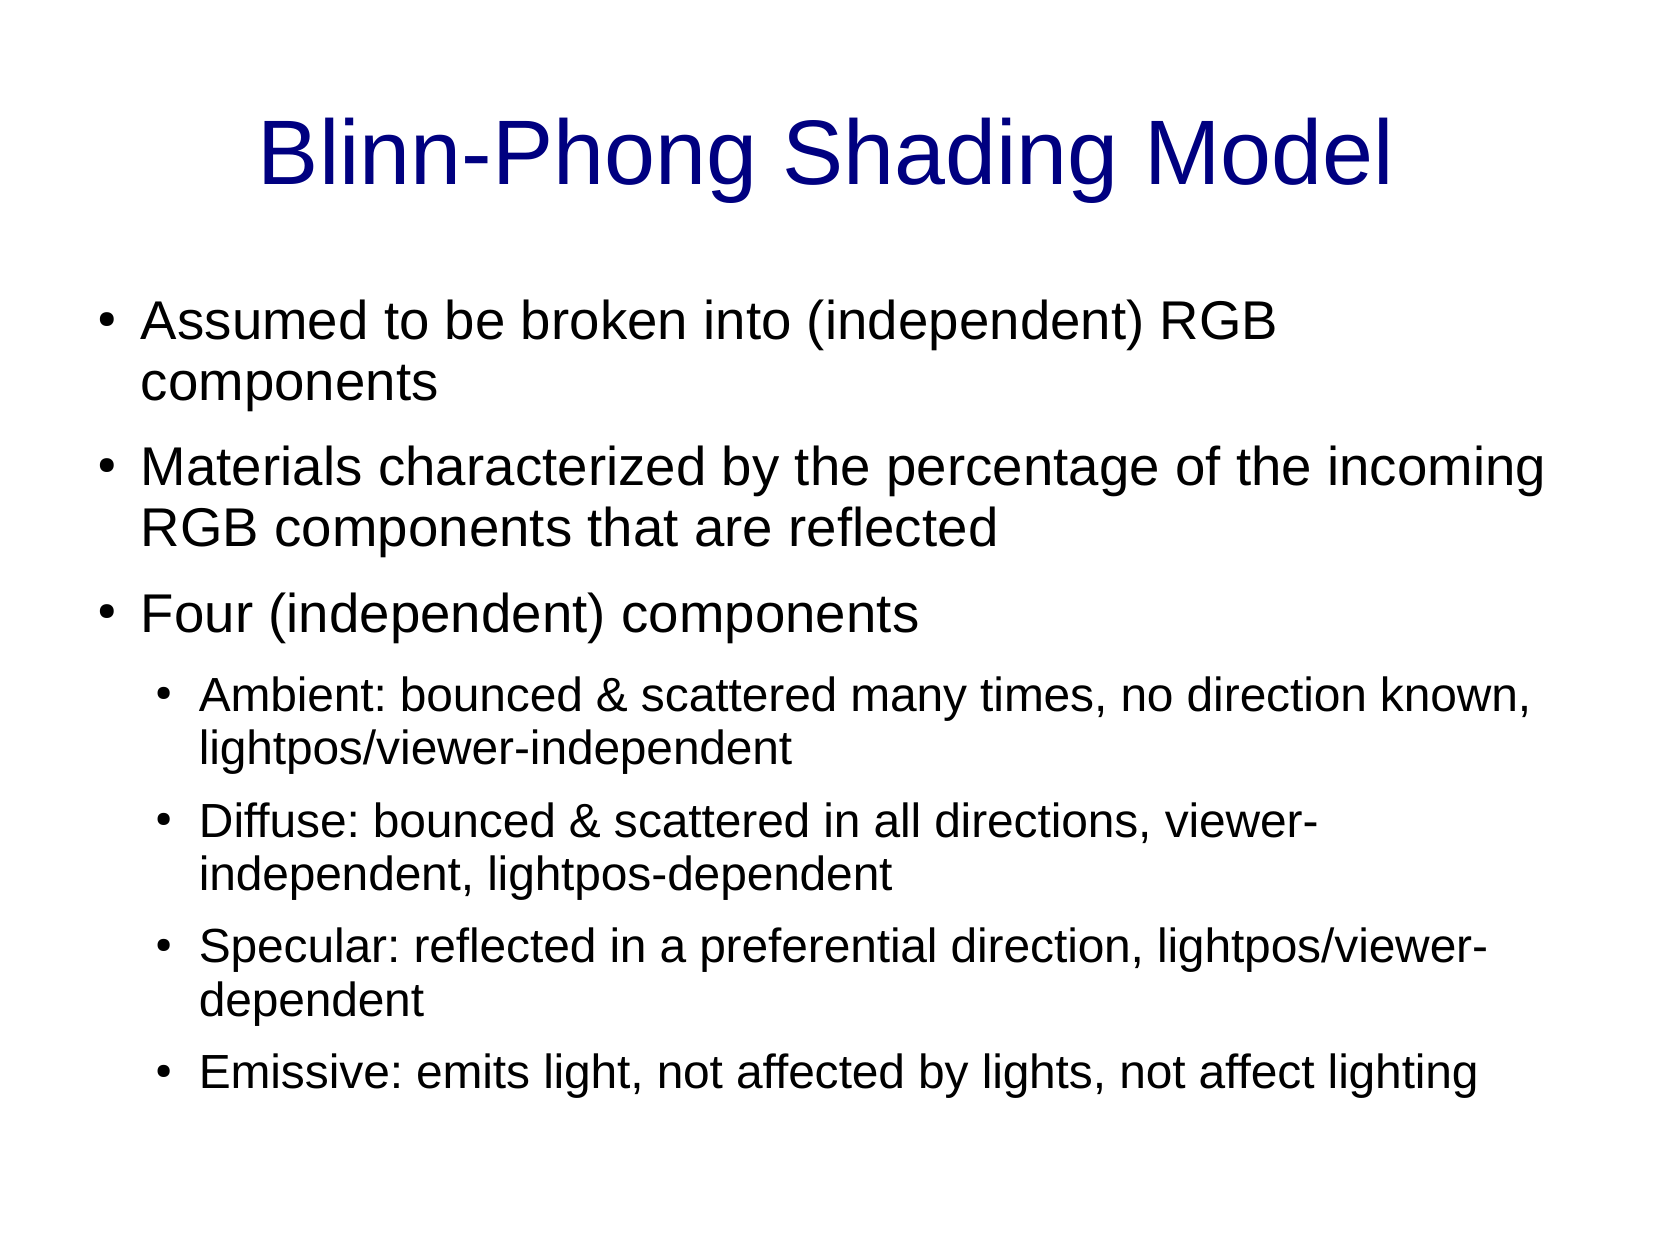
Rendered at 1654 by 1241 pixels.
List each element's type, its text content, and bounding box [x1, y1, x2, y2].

title Blinn-Phong Shading Model [82, 49, 1571, 257]
list Assumed to be broken into (independent) RGB components Materials characterized by the percentage of the incoming RGB components that are reflected Four (independent) components Ambient: bounced & scattered many times, no direction known, lightpos/viewer-independent Diffuse: bounced & scattered in all directions, viewer-independent, lightpos-dependent Specular: reflected in a preferential direction, lightpos/viewer-dependent Emissive: emits light, not affected by lights, not affect lighting [82, 290, 1571, 1109]
